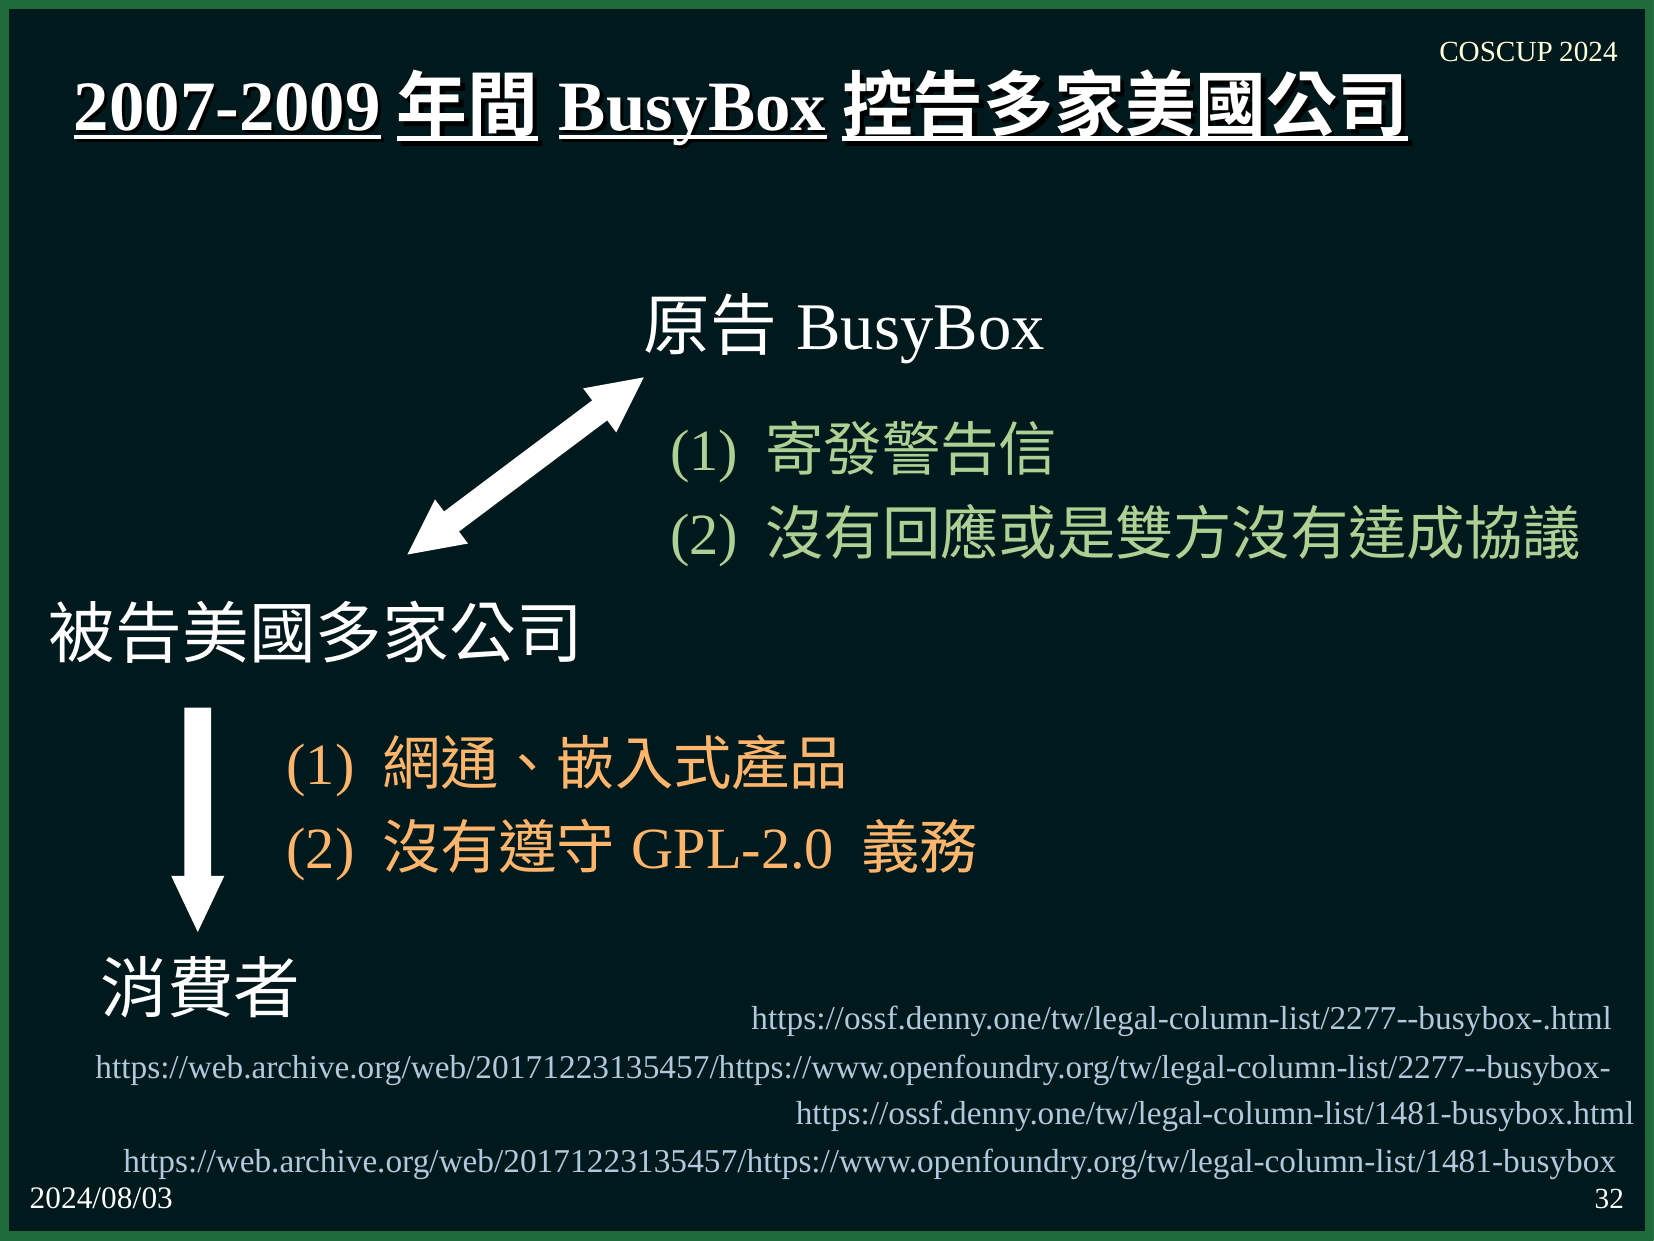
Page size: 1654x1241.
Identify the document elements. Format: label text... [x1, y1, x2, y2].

text_box 原告BusyBox [407, 264, 1282, 377]
text_box [171, 707, 225, 933]
text_box (1) 寄發警告信 (2) 沒有回應或是雙方沒有達成協議 [655, 395, 1619, 609]
text_box (1) 網通、嵌入式產品 (2) 沒有遵守GPL-2.0 義務 [271, 709, 1347, 910]
text_box 2007-2009年間BusyBox控告多家美國公司 [59, 41, 1477, 189]
text_box 消費者 [0, 927, 426, 1040]
text_box https://ossf.denny.one/tw/legal-column-list/2277--busybox-.html https://web.archive.org/web/20171223135457/https://www.openfoundry.org/tw/legal-column-list/2277--busybox- [92, 1000, 1622, 1087]
text_box 被告美國多家公司 [17, 572, 615, 684]
text_box https://ossf.denny.one/tw/legal-column-list/1481-busybox.html https://web.archive.org/web/20171223135457/https://www.openfoundry.org/tw/legal-column-list/1481-busybox [106, 1094, 1636, 1181]
